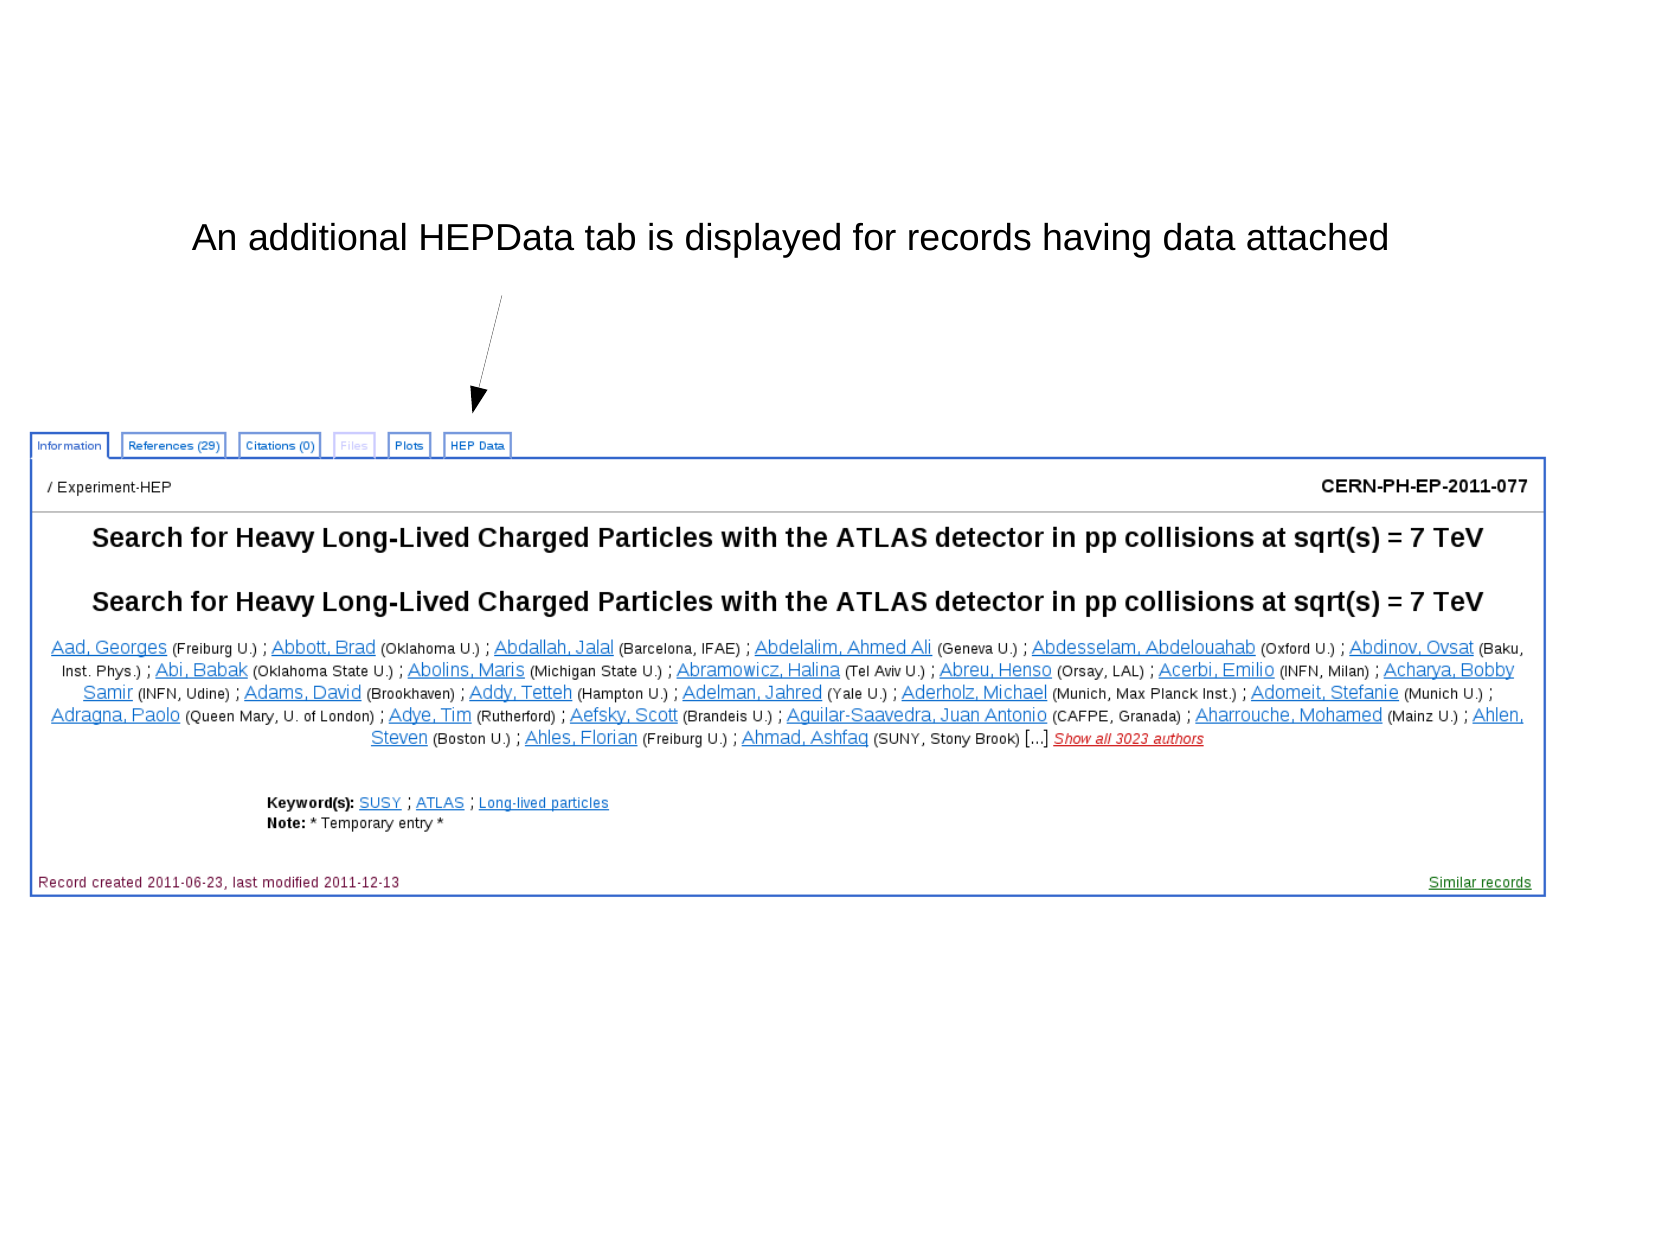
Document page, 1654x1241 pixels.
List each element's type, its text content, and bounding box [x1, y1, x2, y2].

picture [11, 413, 1565, 916]
text_box An additional HEPData tab is displayed for records having data attached [177, 208, 1405, 266]
